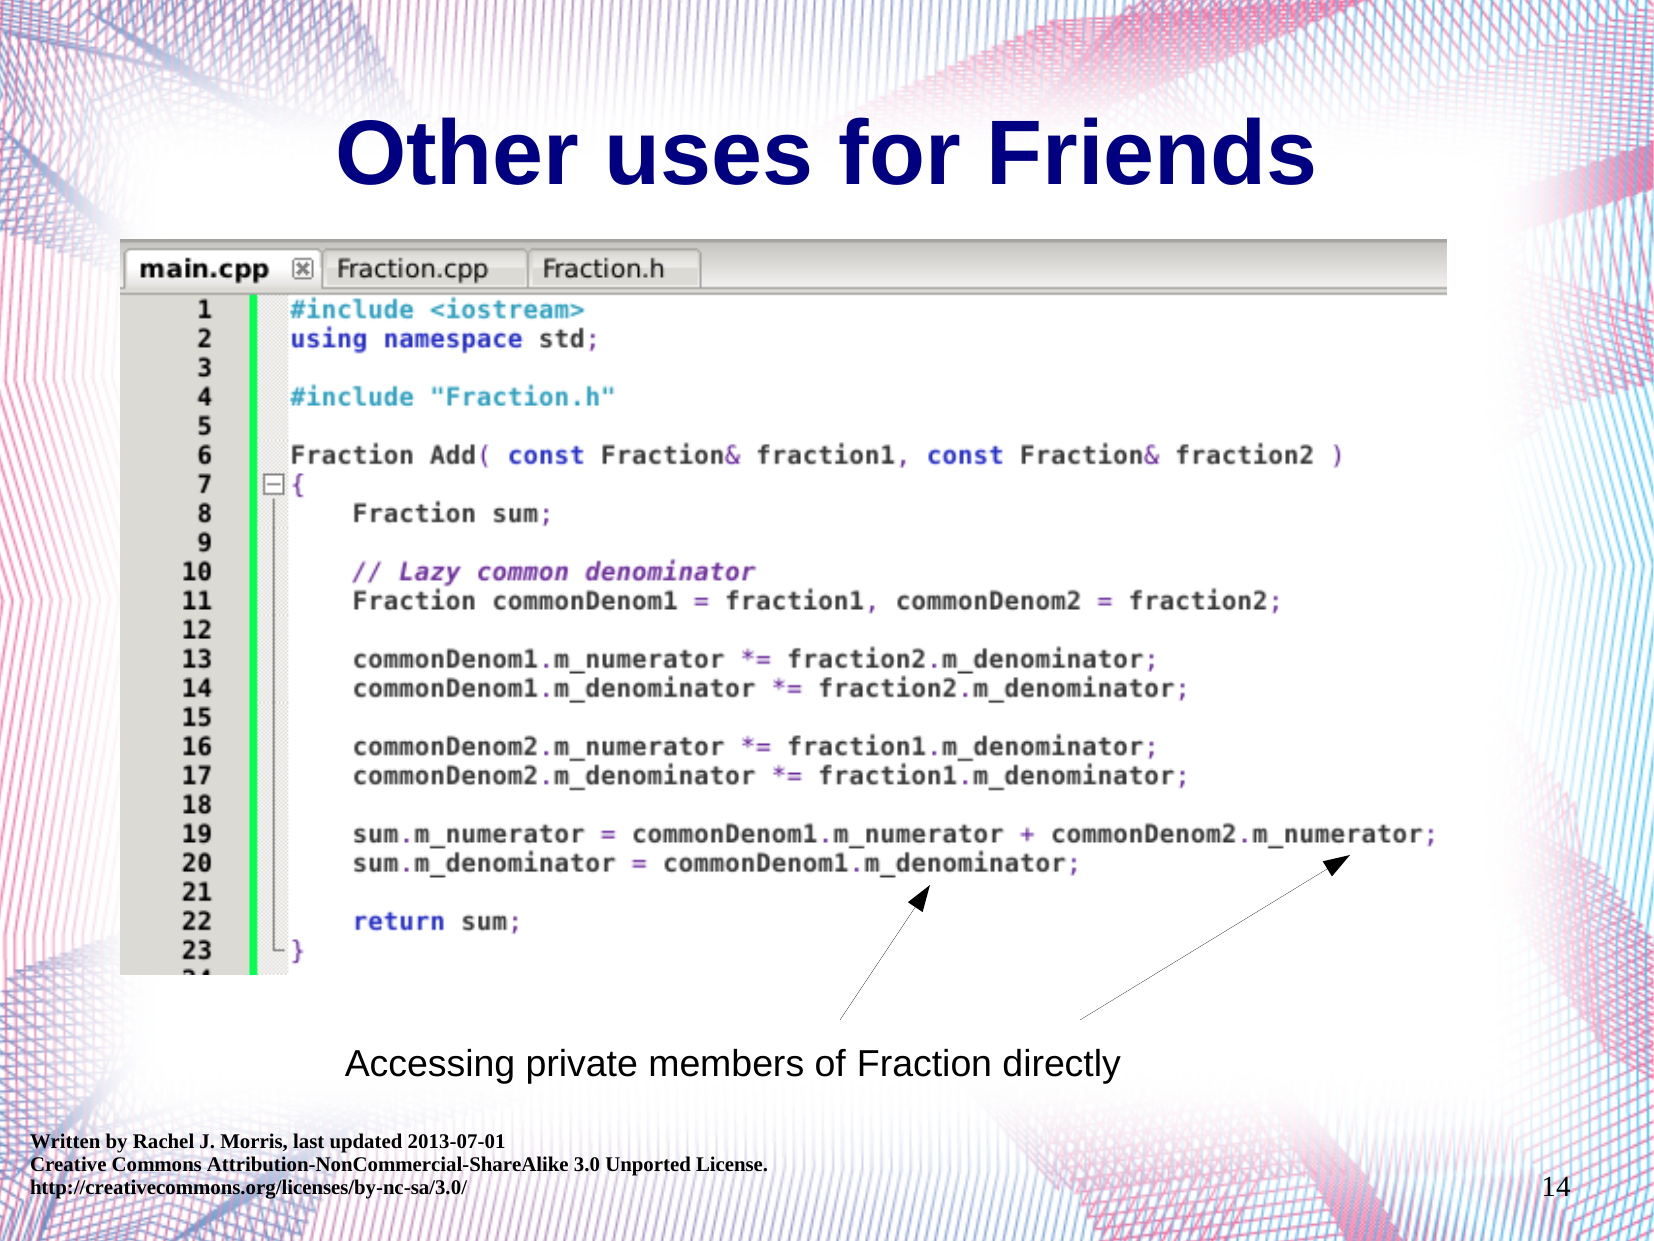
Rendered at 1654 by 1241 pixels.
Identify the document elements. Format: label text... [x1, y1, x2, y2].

picture [0, 0, 1654, 1241]
title Other uses for Friends [82, 49, 1571, 257]
text_box Accessing private members of Fraction directly [330, 1035, 1321, 1092]
